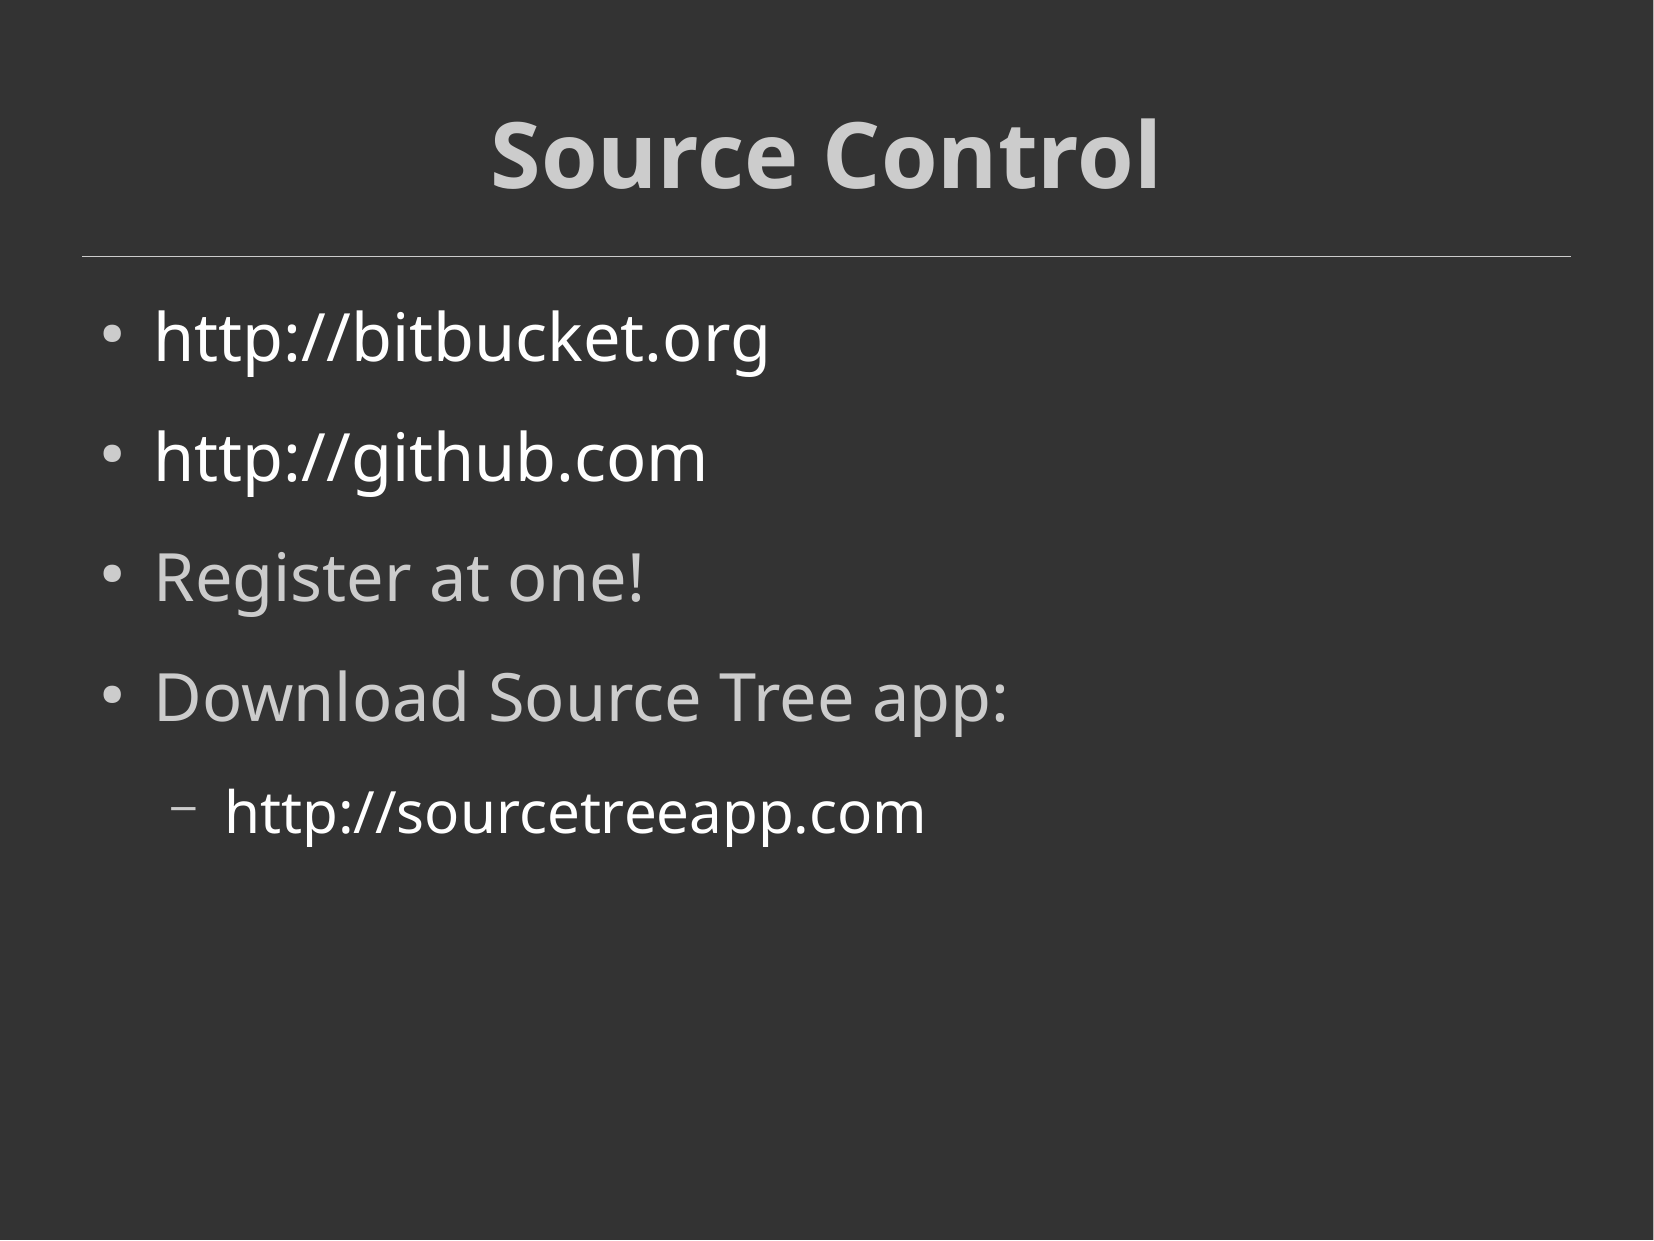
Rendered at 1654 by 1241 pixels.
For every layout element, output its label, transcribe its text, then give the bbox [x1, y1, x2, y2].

list http://bitbucket.org http://github.com Register at one! Download Source Tree app: http://sourcetreeapp.com [82, 290, 1571, 1010]
title Source Control [82, 49, 1571, 257]
